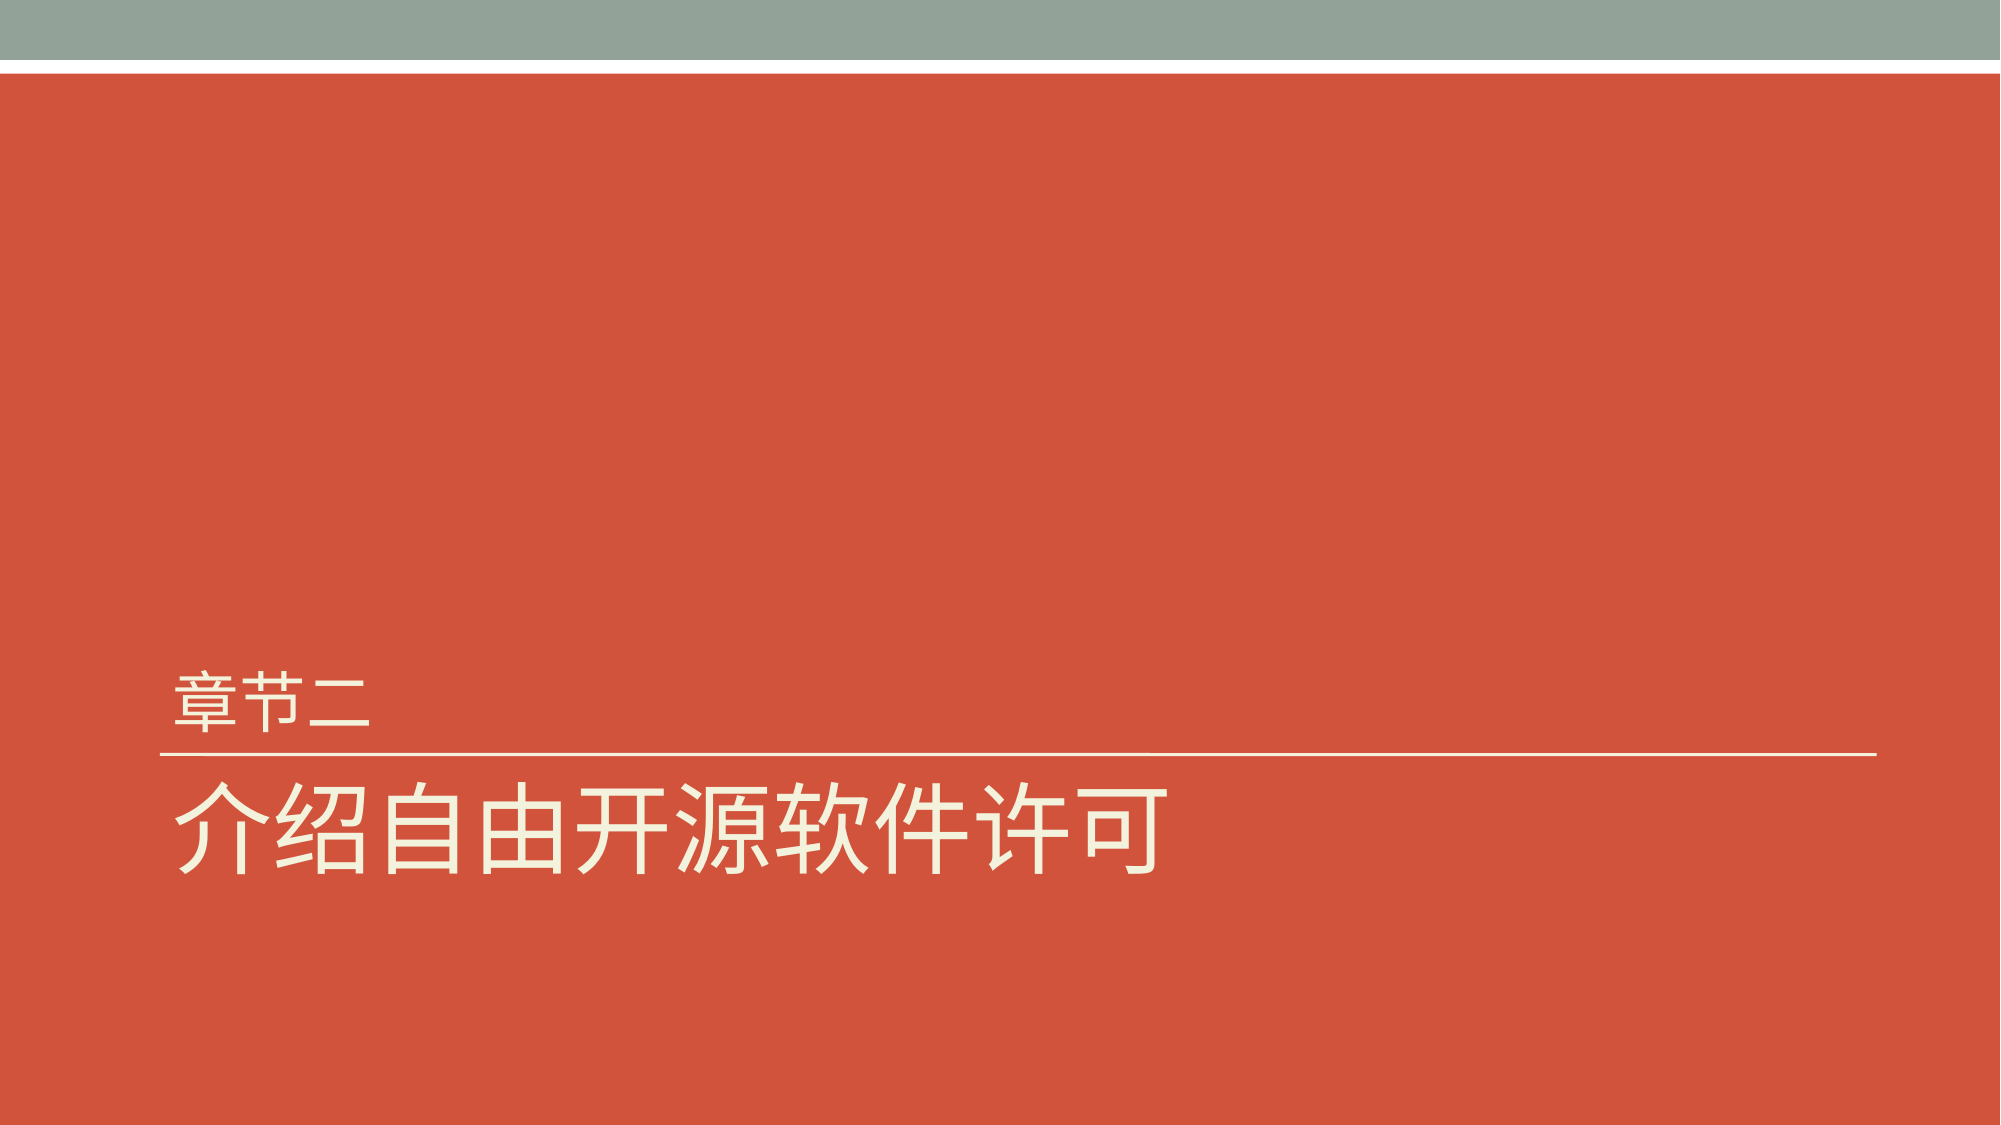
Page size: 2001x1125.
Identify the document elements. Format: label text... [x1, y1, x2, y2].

list 介绍自由开源软件许可 [157, 758, 1858, 1006]
title 章节二 [157, 387, 1858, 749]
